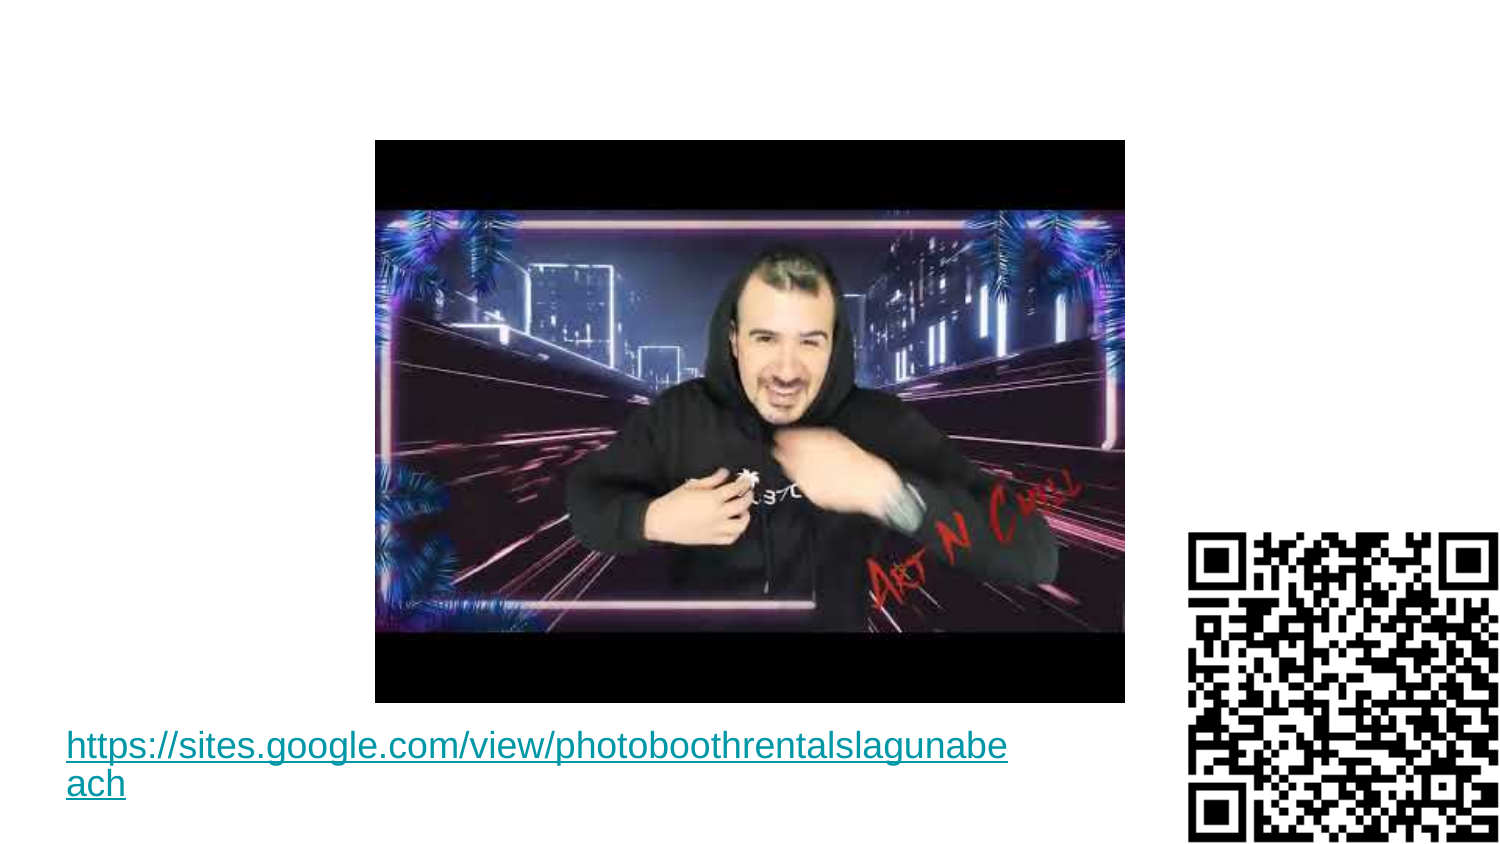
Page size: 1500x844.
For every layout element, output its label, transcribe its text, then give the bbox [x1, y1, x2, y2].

picture [375, 140, 1125, 704]
picture [1187, 531, 1500, 844]
list https://sites.google.com/view/photoboothrentalslagunabeach [51, 694, 1036, 794]
